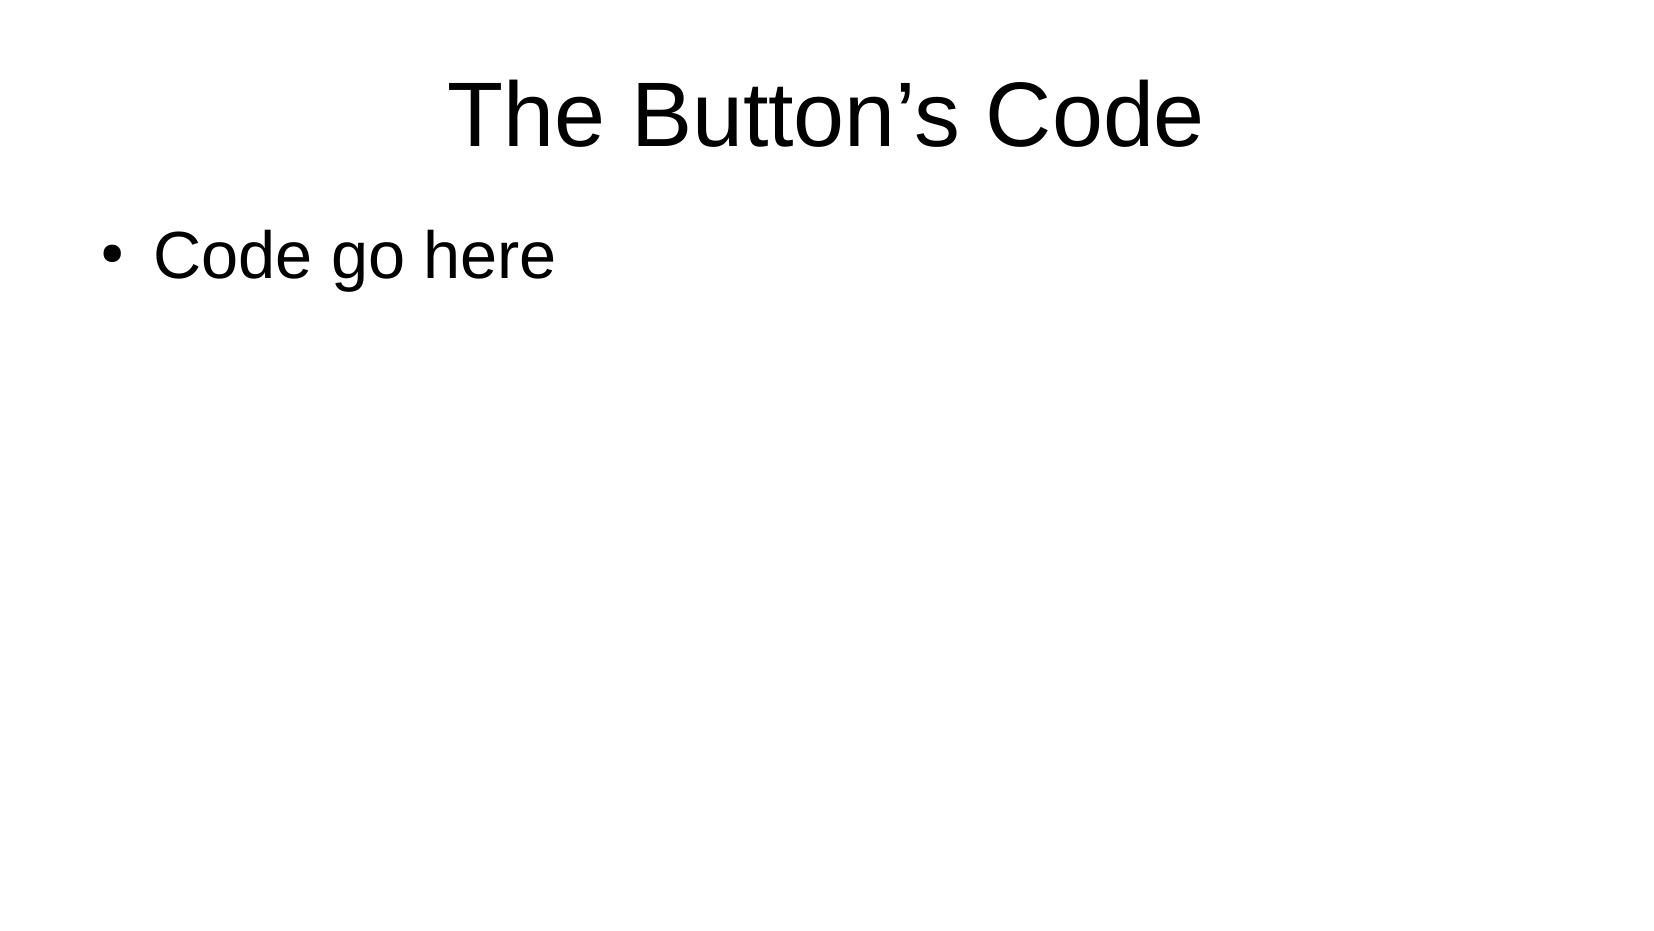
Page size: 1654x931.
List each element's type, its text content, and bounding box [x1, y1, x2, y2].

list Code go here [82, 217, 1571, 758]
title The Button’s Code [82, 37, 1571, 193]
